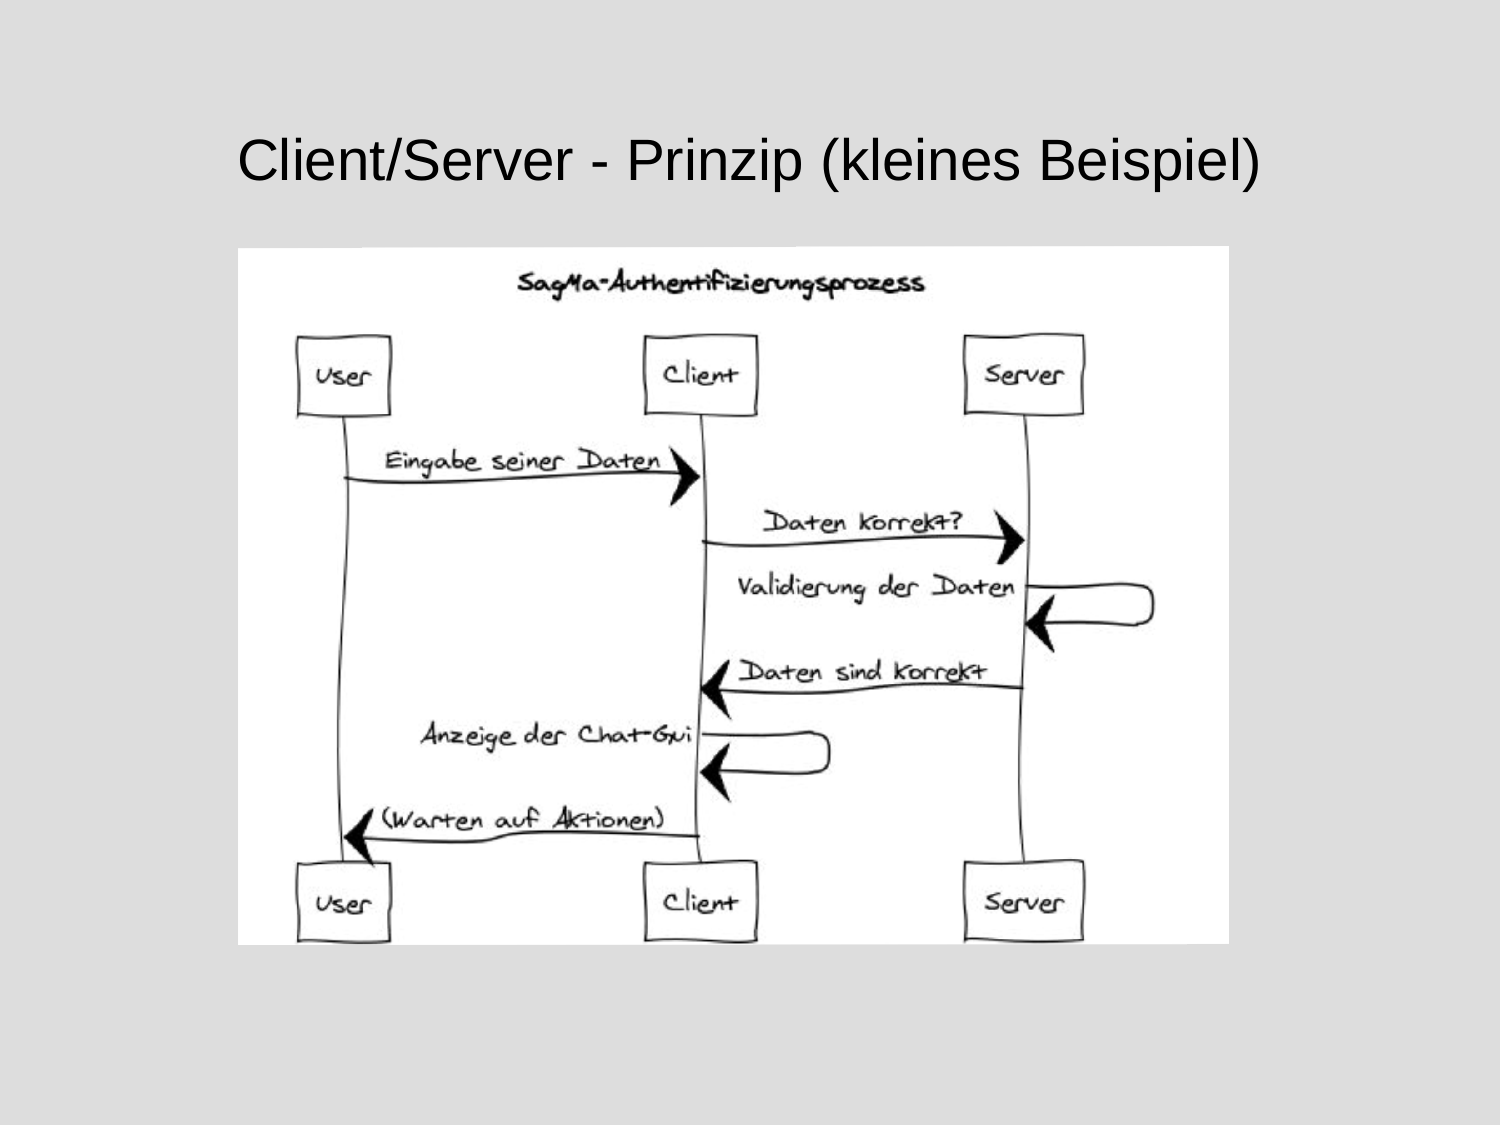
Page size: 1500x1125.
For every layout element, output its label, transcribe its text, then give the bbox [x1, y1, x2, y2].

title Client/Server - Prinzip (kleines Beispiel) [51, 97, 1449, 223]
picture [237, 245, 1229, 945]
